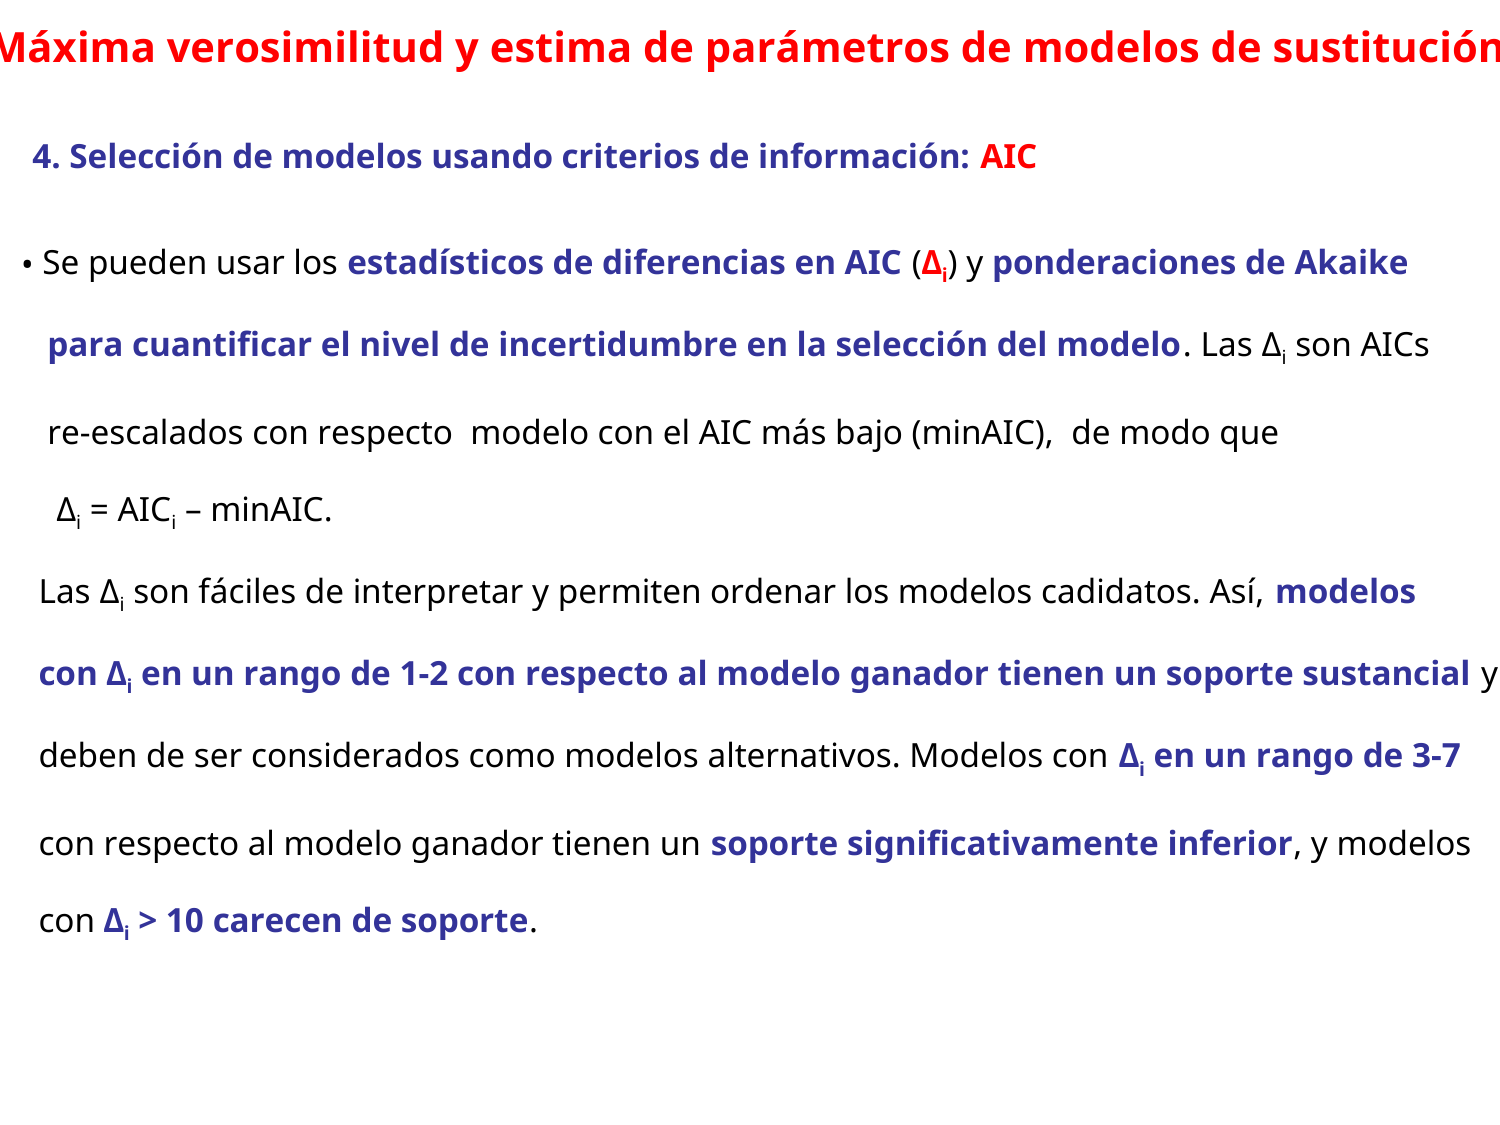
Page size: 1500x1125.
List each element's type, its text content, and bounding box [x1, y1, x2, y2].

text_box Se pueden usar los estadísticos de diferencias en AIC (Δi) y ponderaciones de Akaike para cuantificar el nivel de incertidumbre en la selección del modelo. Las Δi son AICs re-escalados con respecto modelo con el AIC más bajo (minAIC), de modo que Δi = AICi – minAIC. Las Δi son fáciles de interpretar y permiten ordenar los modelos cadidatos. Así, modelos con Δi en un rango de 1-2 con respecto al modelo ganador tienen un soporte sustancial y deben de ser considerados como modelos alternativos. Modelos con Δi en un rango de 3-7 con respecto al modelo ganador tienen un soporte significativamente inferior, y modelos con Δi > 10 carecen de soporte. [6, 196, 1500, 953]
text_box Máxima verosimilitud y estima de parámetros de modelos de sustitución [0, 13, 1500, 79]
text_box 4. Selección de modelos usando criterios de información: AIC [17, 113, 1053, 183]
